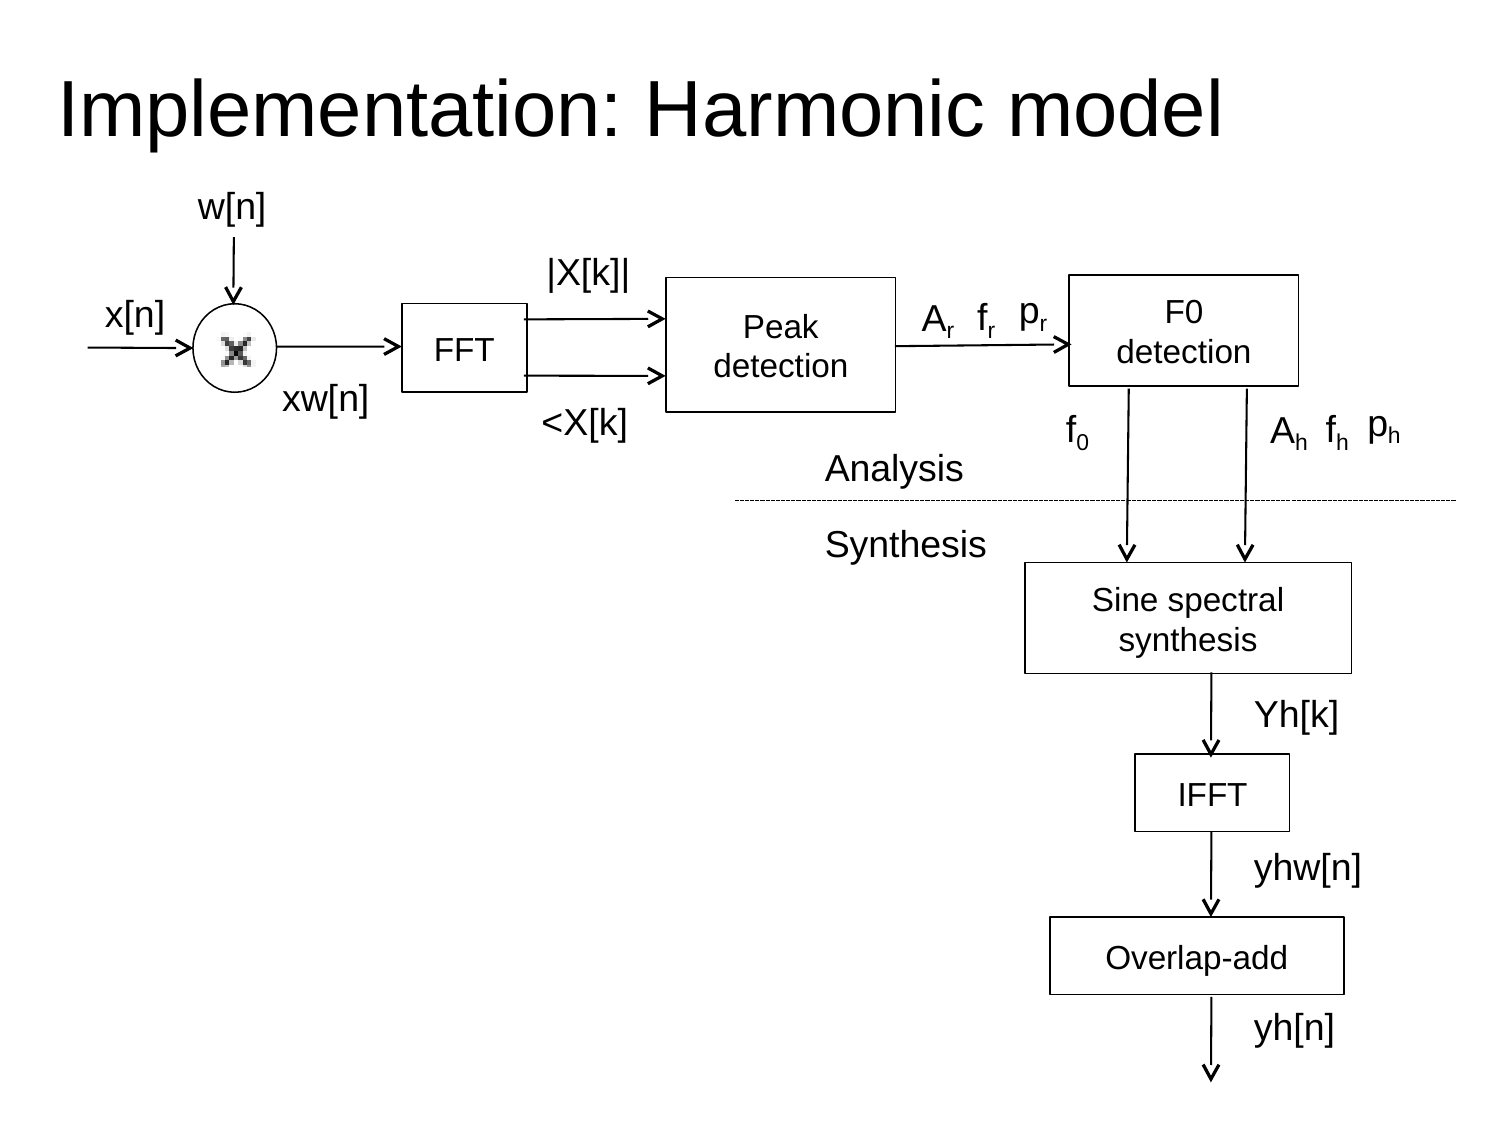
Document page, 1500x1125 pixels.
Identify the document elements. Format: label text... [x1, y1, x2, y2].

picture [208, 318, 261, 367]
title Implementation: Harmonic model [57, 15, 1408, 204]
text_box Analysis [810, 439, 980, 497]
text_box f0 [1051, 401, 1104, 463]
text_box Peak detection [666, 277, 896, 412]
text_box FFT [401, 303, 527, 393]
text_box Ah [1255, 401, 1323, 464]
text_box x[n] [90, 285, 181, 343]
text_box pr [1003, 282, 1062, 344]
text_box |X[k]| [531, 243, 646, 301]
text_box IFFT [1135, 754, 1290, 832]
text_box yh[n] [1239, 998, 1351, 1056]
text_box Synthesis [810, 516, 1003, 574]
text_box xw[n] [267, 370, 385, 427]
text_box <X[k] [526, 393, 643, 451]
text_box Sine spectral synthesis [1024, 562, 1352, 674]
text_box Overlap-add [1049, 917, 1344, 995]
text_box ph [1352, 394, 1416, 457]
text_box fh [1310, 401, 1364, 463]
text_box Yh[k] [1239, 686, 1355, 744]
text_box w[n] [183, 177, 282, 235]
text_box fr [962, 289, 1011, 351]
text_box Ar [906, 289, 962, 351]
text_box yhw[n] [1239, 839, 1378, 897]
text_box F0 detection [1069, 274, 1299, 386]
